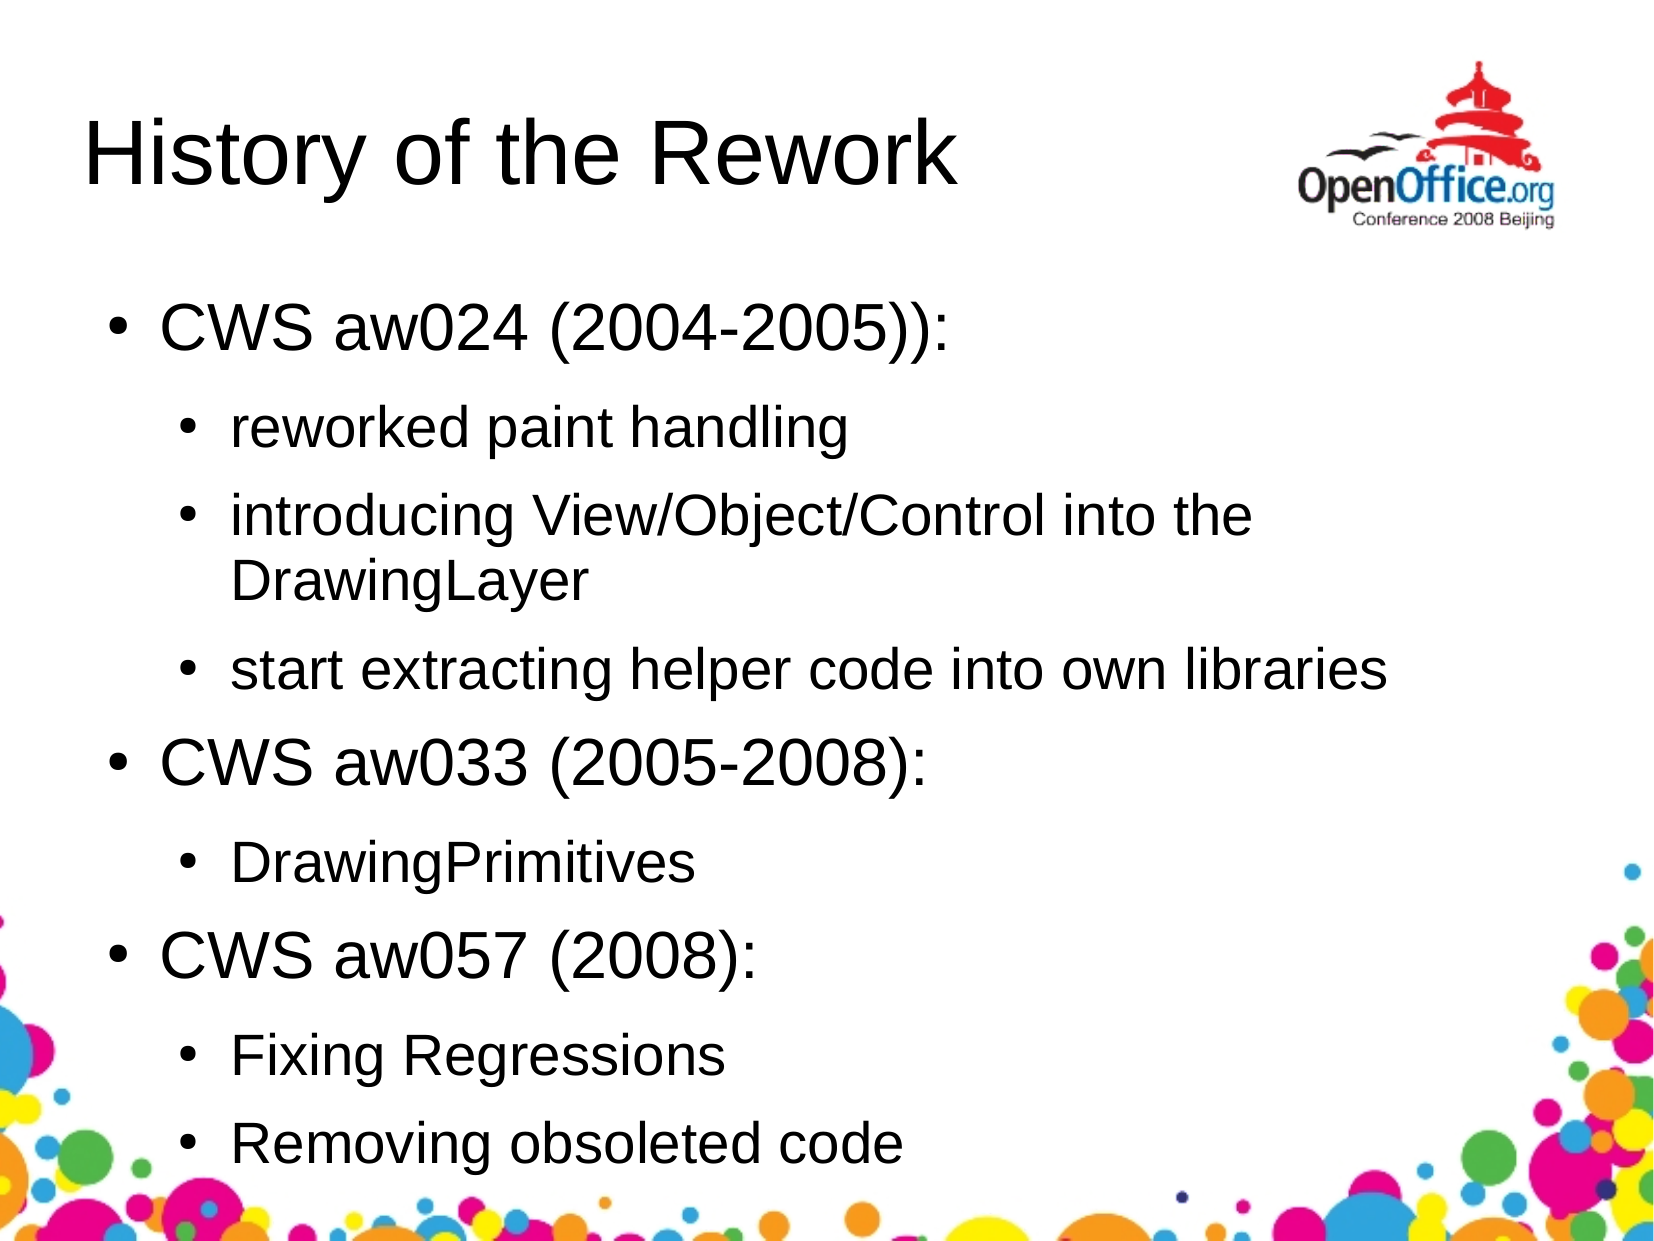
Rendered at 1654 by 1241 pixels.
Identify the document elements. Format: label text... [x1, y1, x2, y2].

picture [1285, 51, 1569, 250]
list CWS aw024 (2004-2005)): reworked paint handling introducing View/Object/Control into the DrawingLayer start extracting helper code into own libraries CWS aw033 (2005-2008): DrawingPrimitives CWS aw057 (2008): Fixing Regressions Removing obsoleted code [88, 290, 1577, 1176]
picture [0, 810, 1654, 1241]
title History of the Rework [82, 49, 1258, 257]
